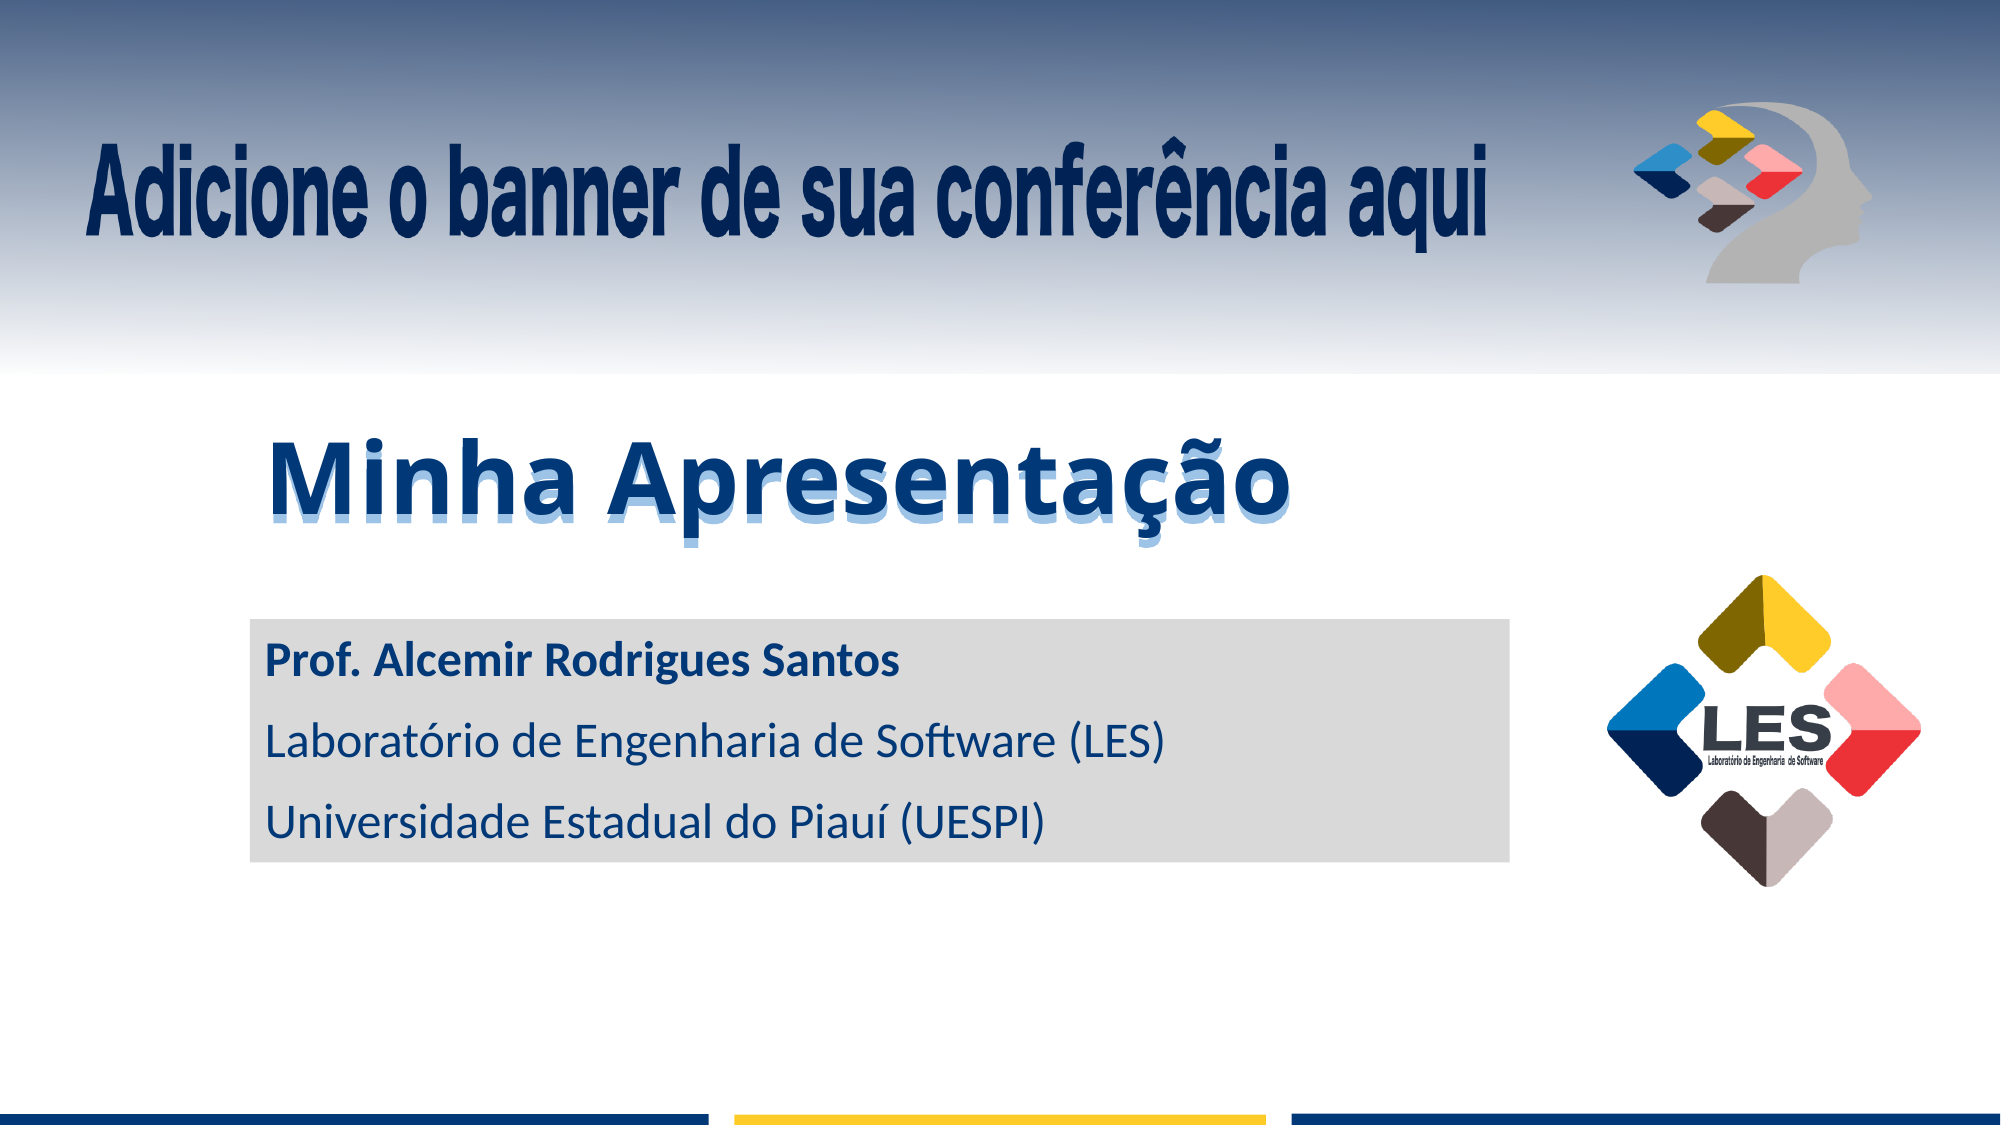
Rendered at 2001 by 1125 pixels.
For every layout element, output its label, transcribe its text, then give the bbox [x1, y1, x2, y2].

subtitle Prof. Alcemir Rodrigues Santos Laboratório de Engenharia de Software (LES) Universidade Estadual do Piauí (UESPI) [249, 619, 1510, 863]
picture [0, 0, 2000, 374]
title Minha Apresentação [249, 374, 1750, 576]
picture [1607, 575, 1921, 887]
